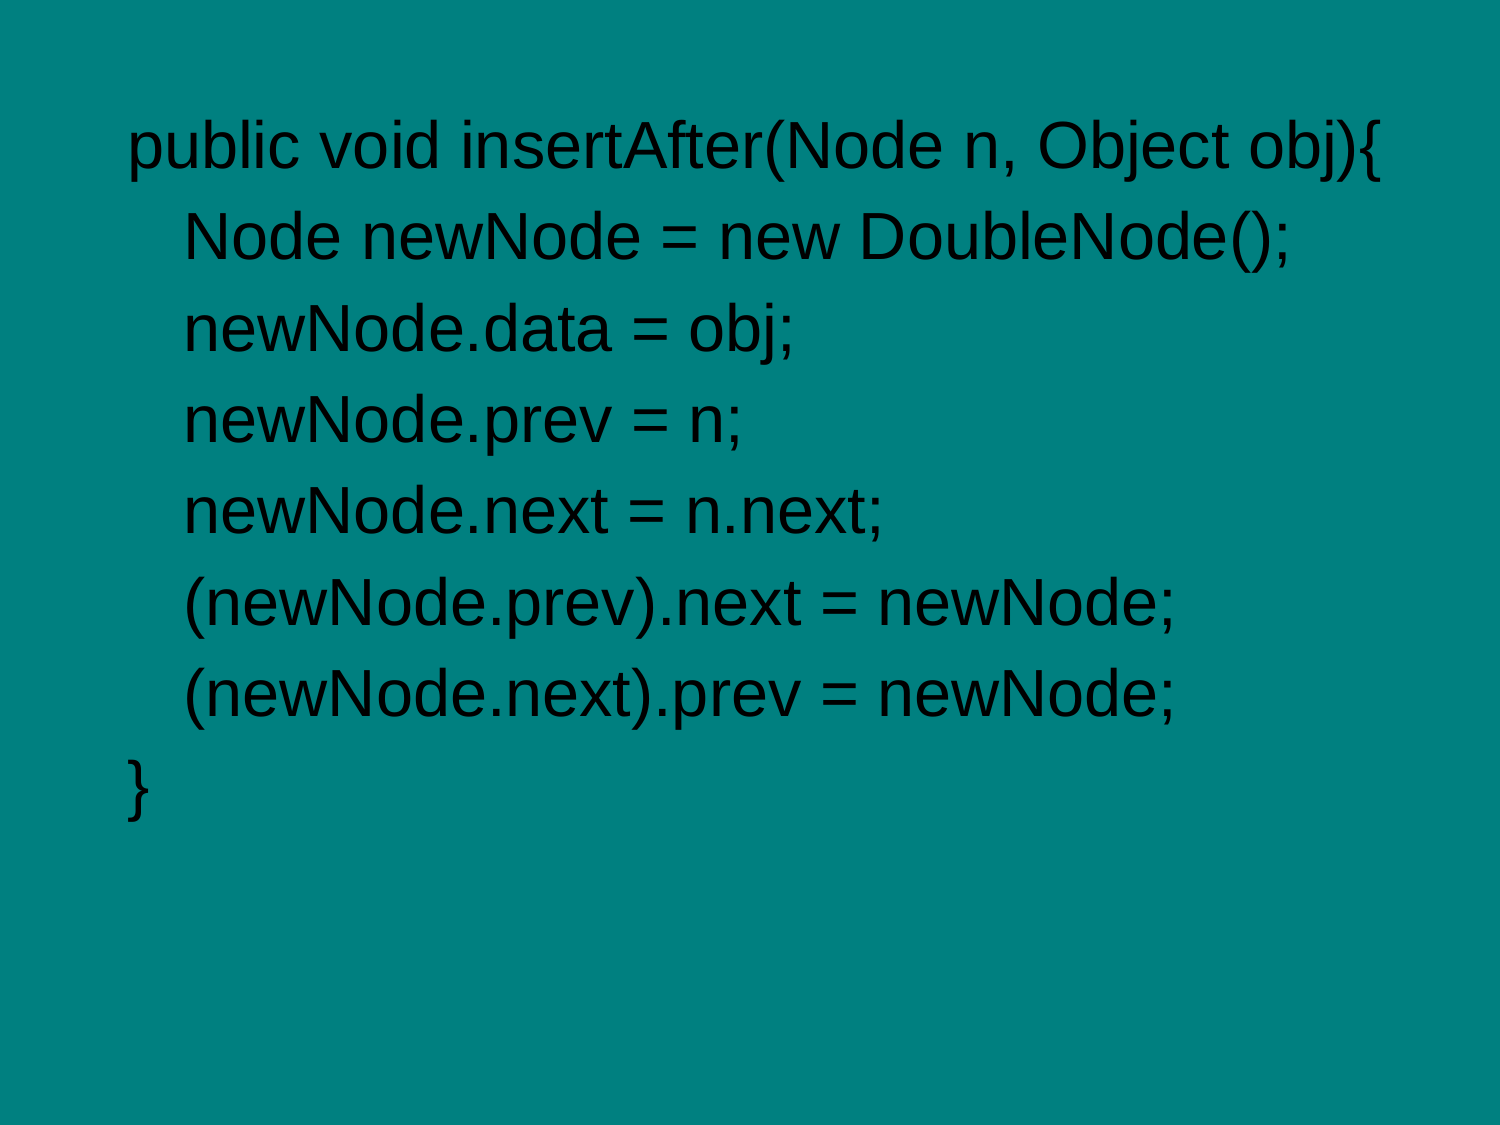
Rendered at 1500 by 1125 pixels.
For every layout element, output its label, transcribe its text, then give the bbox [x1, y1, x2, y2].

list public void insertAfter(Node n, Object obj){ Node newNode = new DoubleNode(); newNode.data = obj; newNode.prev = n; newNode.next = n.next; (newNode.prev).next = newNode; (newNode.next).prev = newNode; } [112, 99, 1463, 1001]
